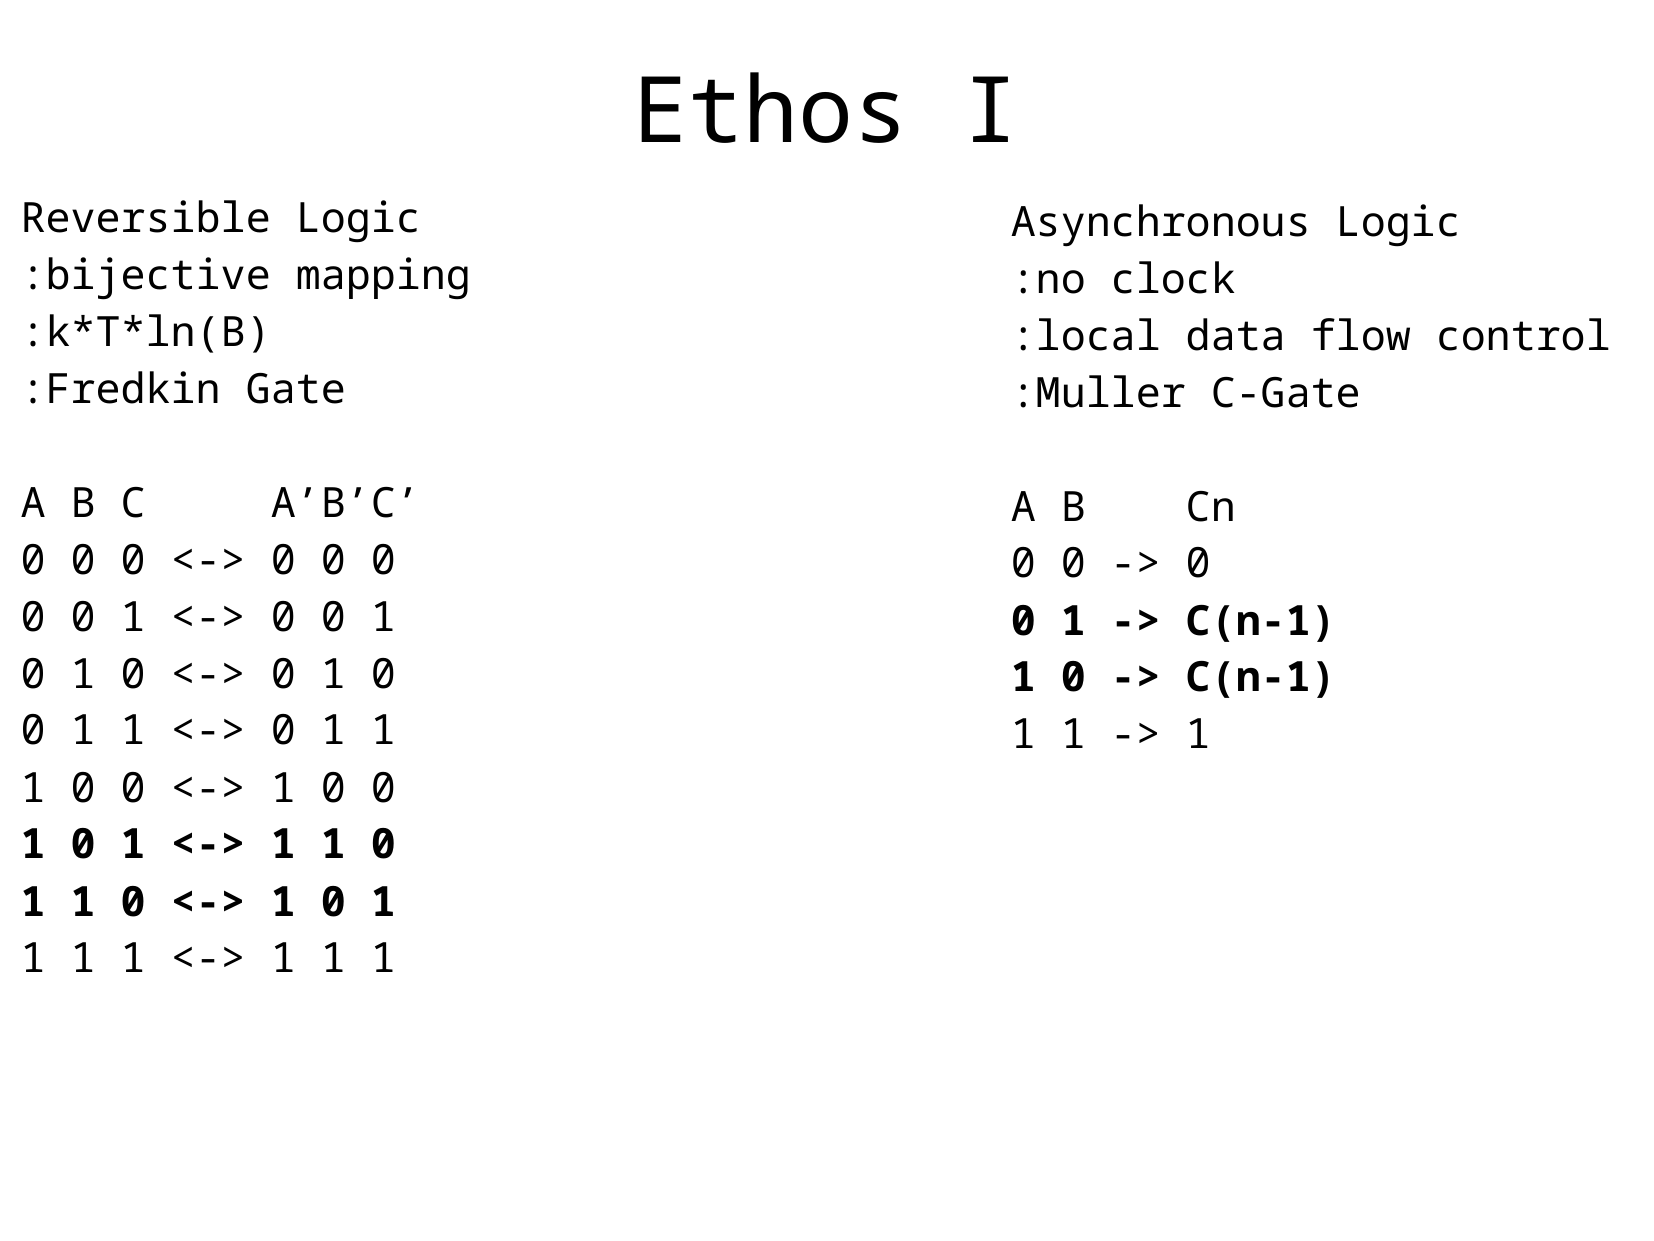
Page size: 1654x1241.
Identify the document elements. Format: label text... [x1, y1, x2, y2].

text_box Asynchronous Logic :no clock :local data flow control :Muller C-Gate A B Cn 0 0 -> 0 0 1 -> C(n-1) 1 0 -> C(n-1) 1 1 -> 1 [996, 183, 1653, 826]
title Ethos I [82, 9, 1571, 180]
text_box Reversible Logic :bijective mapping :k*T*ln(B) :Fredkin Gate A B C A’B’C’ 0 0 0 <-> 0 0 0 0 0 1 <-> 0 0 1 0 1 0 <-> 0 1 0 0 1 1 <-> 0 1 1 1 0 0 <-> 1 0 0 1 0 1 <-> 1 1 0 1 1 0 <-> 1 0 1 1 1 1 <-> 1 1 1 [5, 180, 1653, 863]
